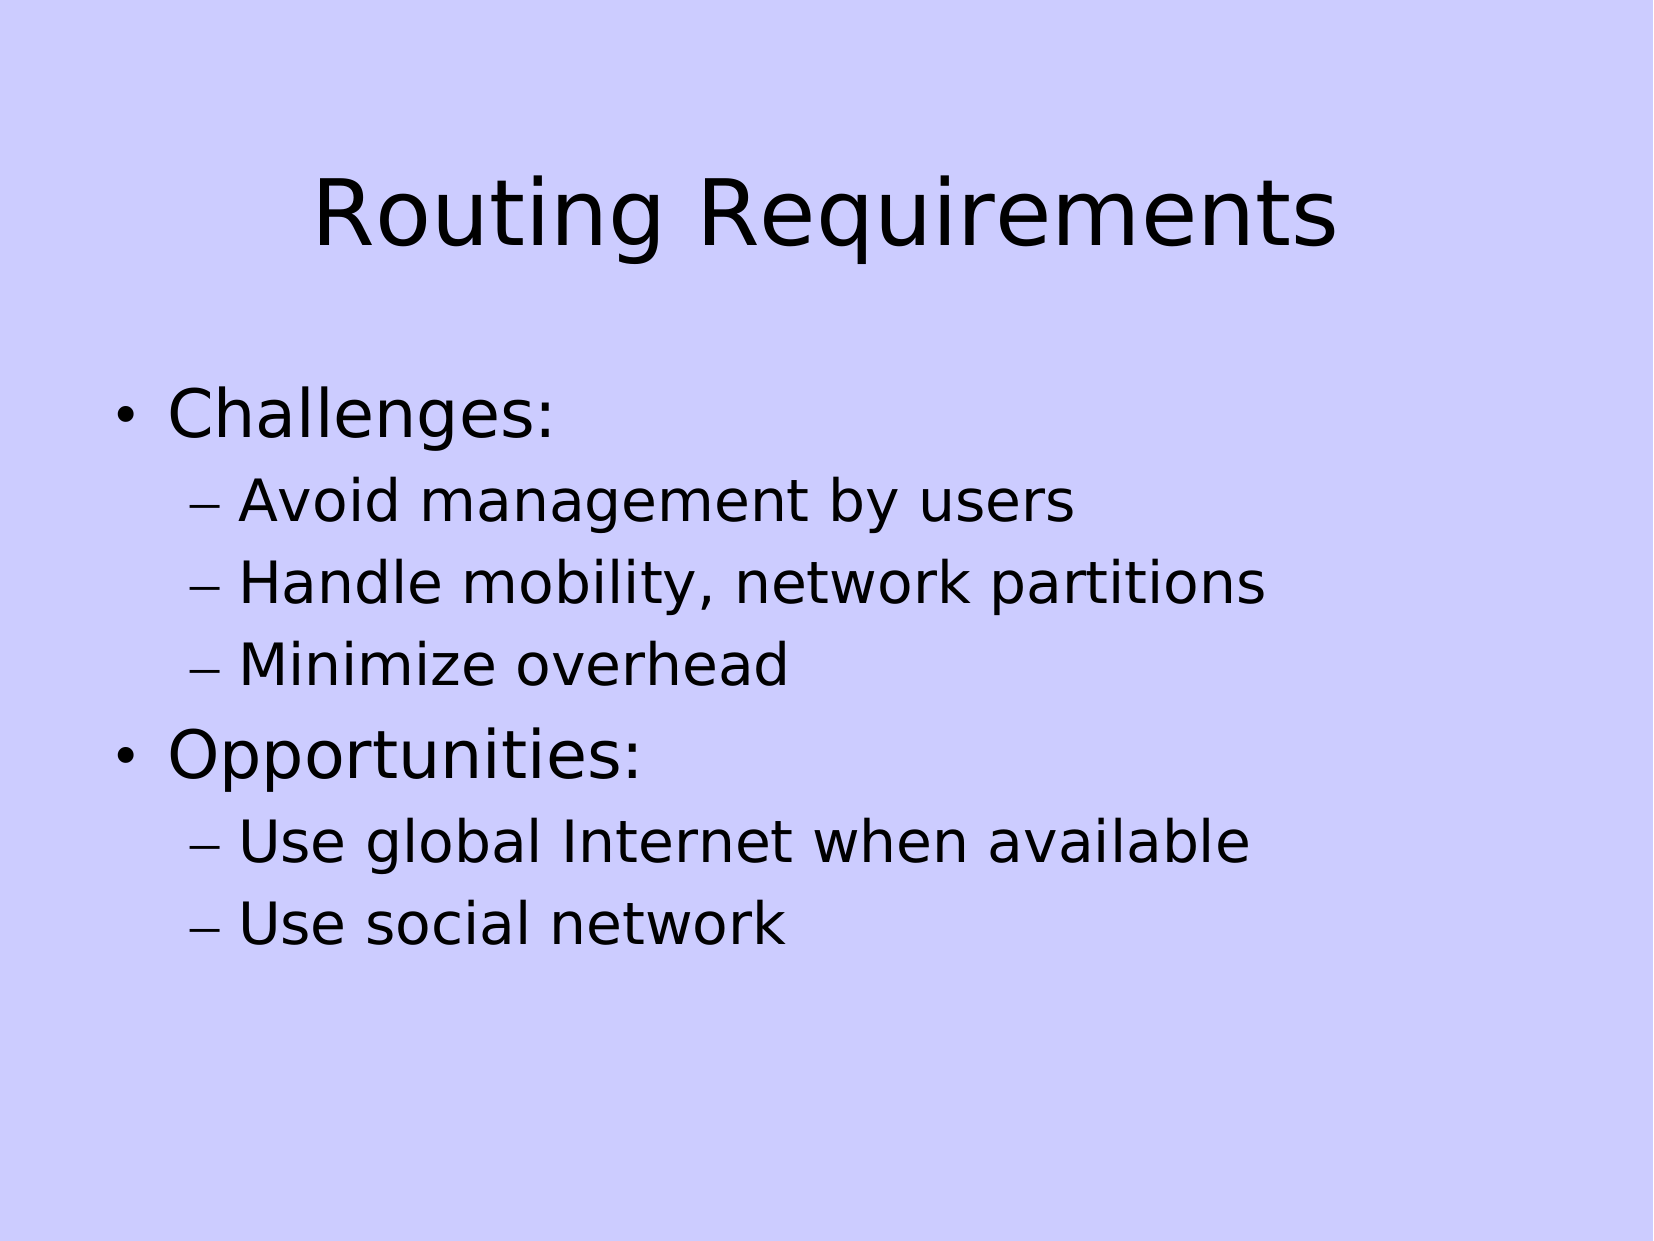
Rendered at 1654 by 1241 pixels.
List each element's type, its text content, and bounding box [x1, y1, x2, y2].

title Routing Requirements [123, 110, 1529, 317]
text_box Challenges: Avoid management by users Handle mobility, network partitions Minimize overhead Opportunities: Use global Internet when available Use social network [96, 375, 1585, 1127]
